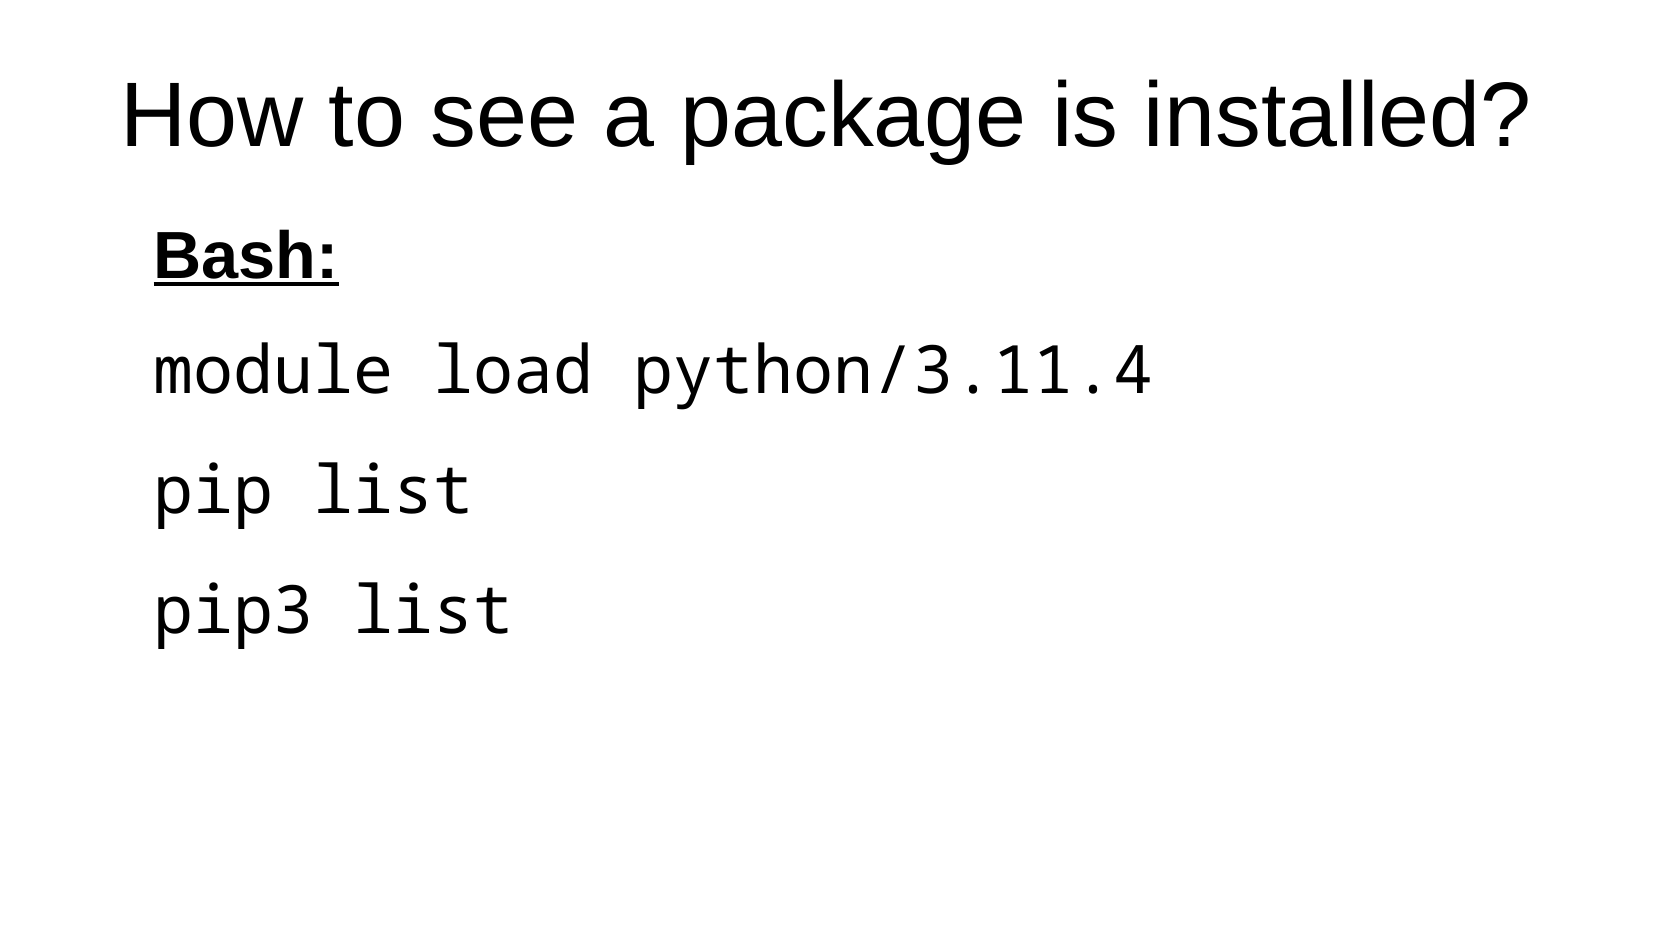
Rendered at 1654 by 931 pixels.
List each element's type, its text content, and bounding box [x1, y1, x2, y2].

list Bash: module load python/3.11.4 pip list pip3 list [82, 217, 1571, 758]
title How to see a package is installed? [82, 37, 1571, 193]
